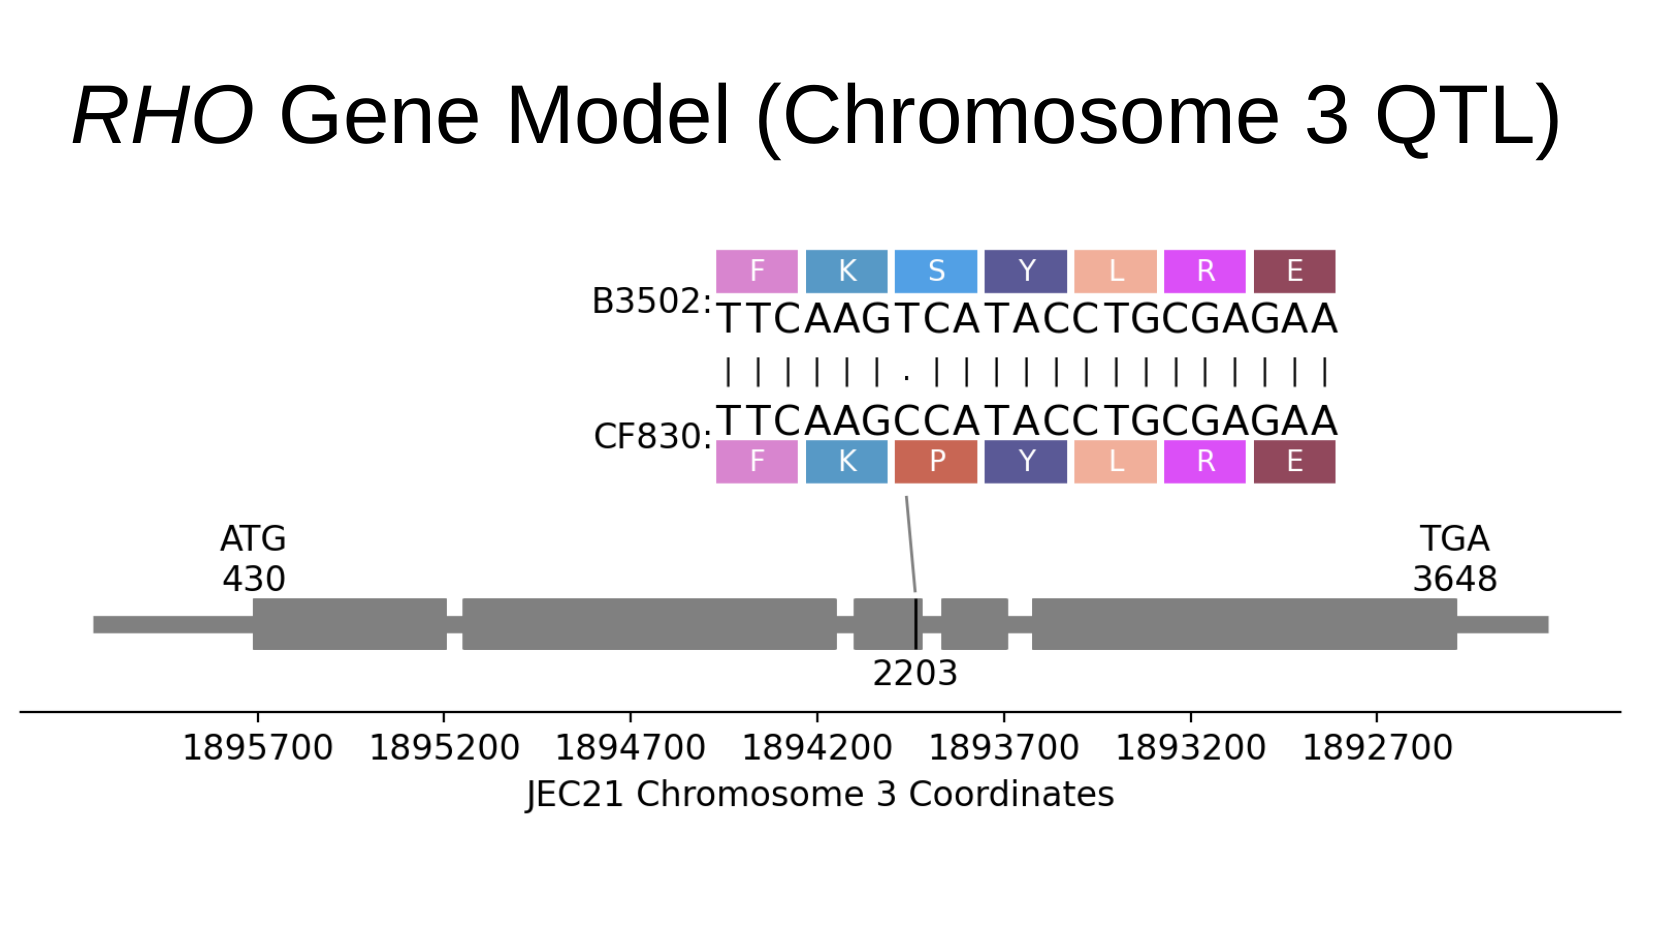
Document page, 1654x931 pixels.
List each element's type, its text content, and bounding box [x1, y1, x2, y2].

picture [0, 224, 1640, 833]
title RHO Gene Model (Chromosome 3 QTL) [0, 12, 1636, 218]
